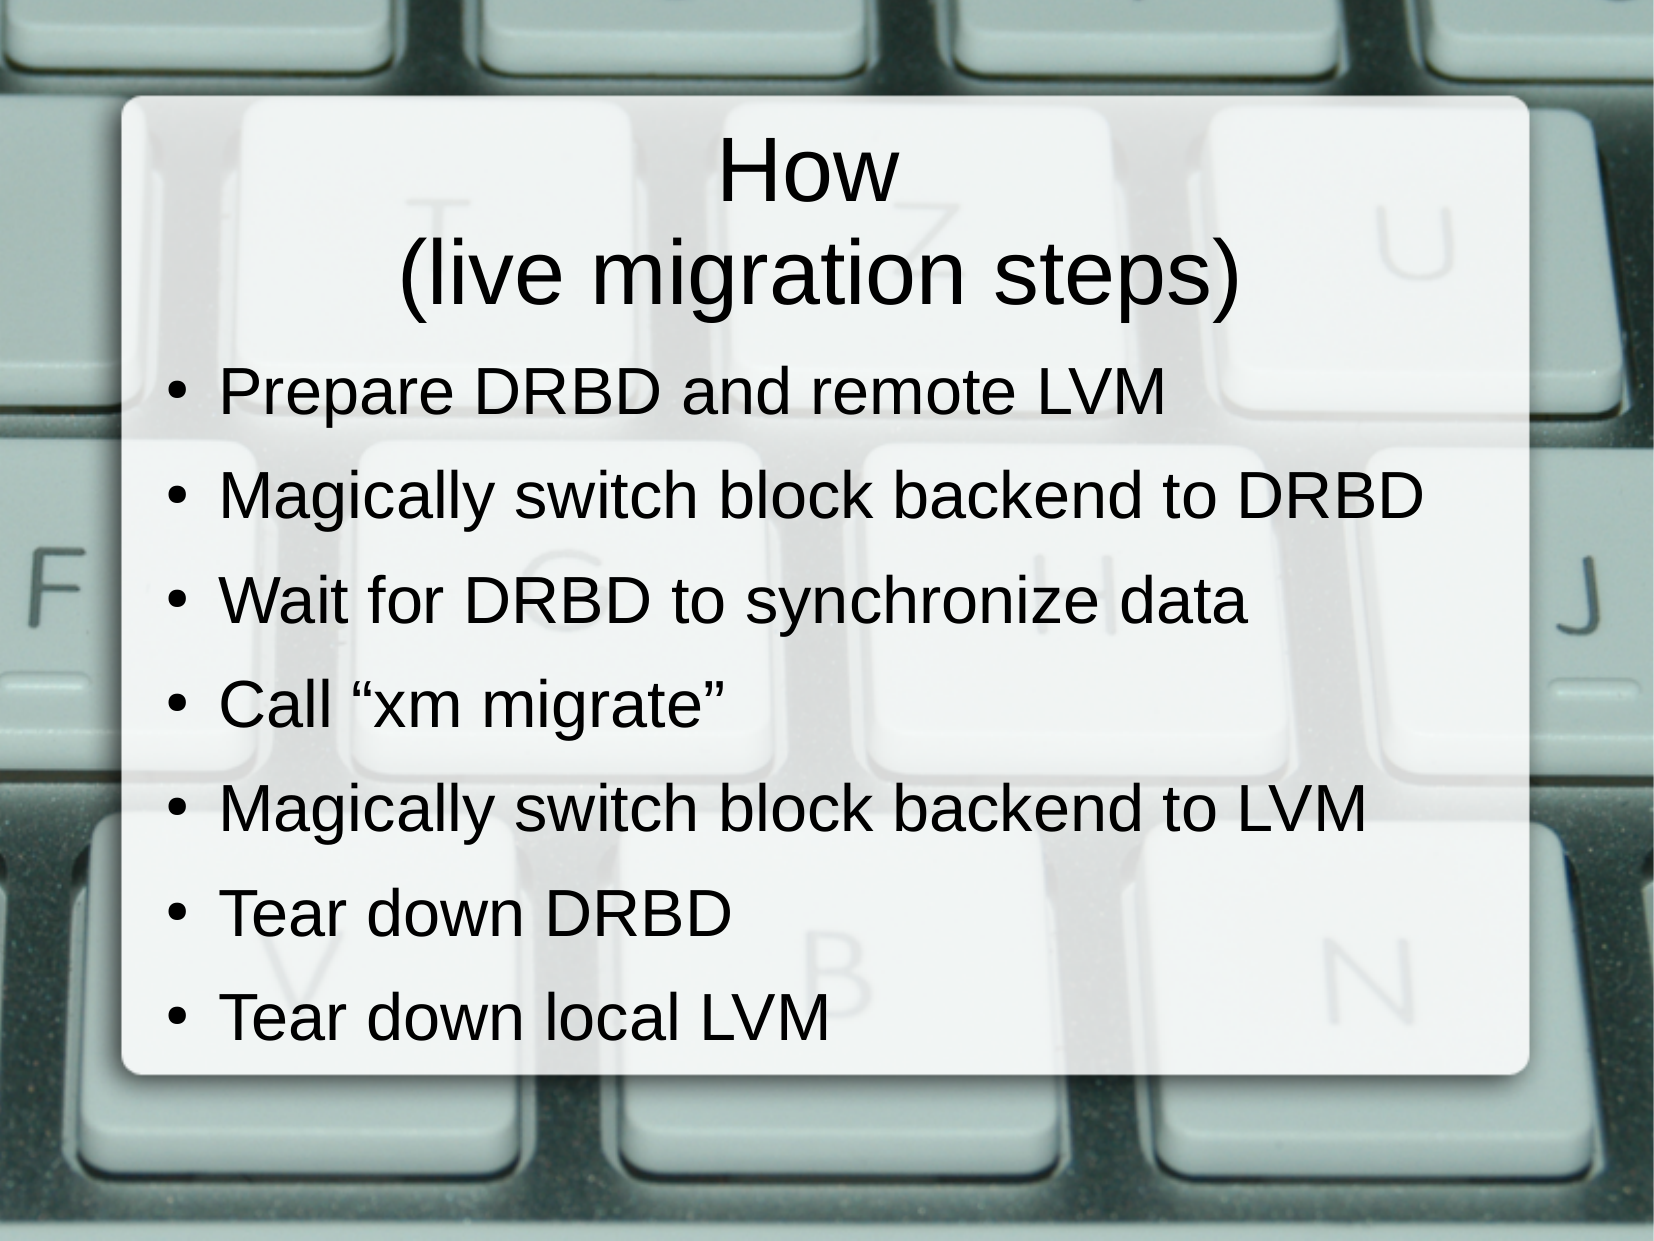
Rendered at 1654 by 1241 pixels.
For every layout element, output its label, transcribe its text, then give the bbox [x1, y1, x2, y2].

list Prepare DRBD and remote LVM Magically switch block backend to DRBD Wait for DRBD to synchronize data Call “xm migrate” Magically switch block backend to LVM Tear down DRBD Tear down local LVM [147, 354, 1506, 1241]
picture [0, 0, 1654, 1241]
title How (live migration steps) [135, 118, 1506, 324]
